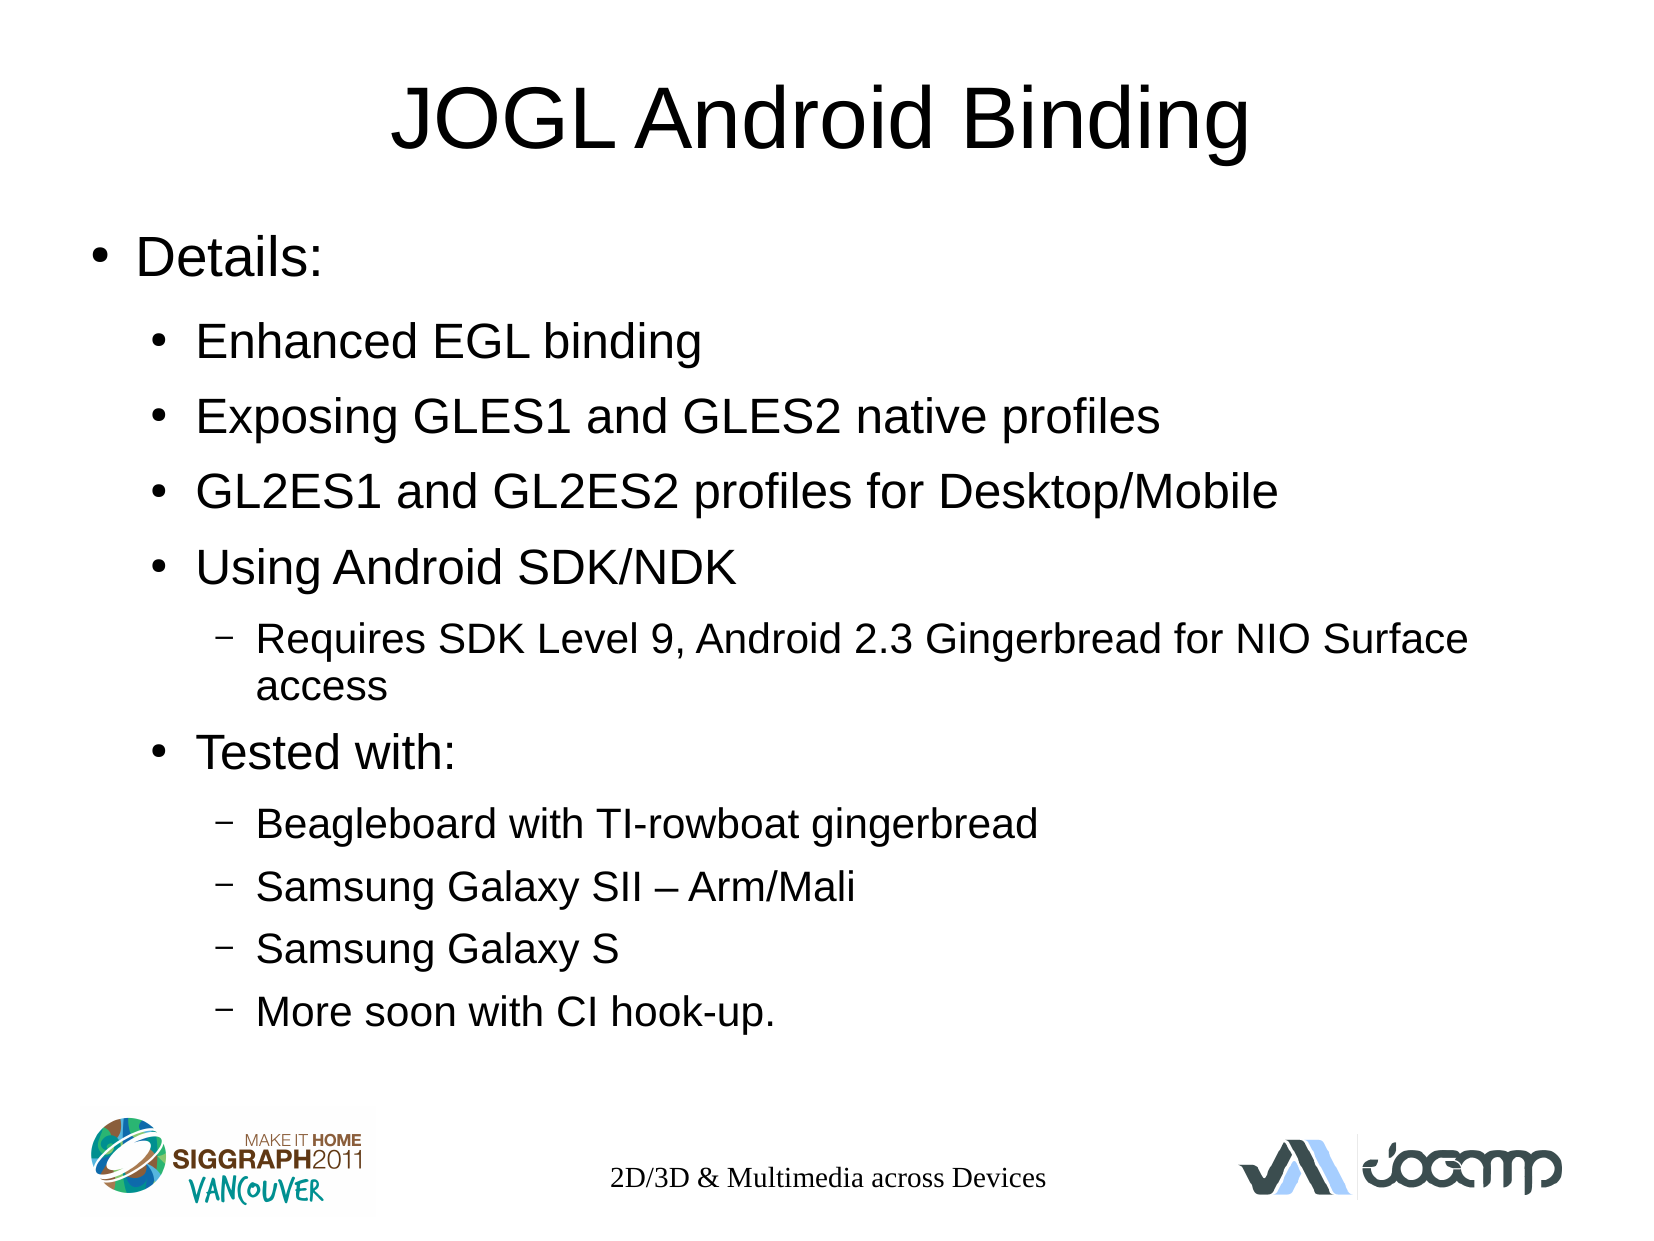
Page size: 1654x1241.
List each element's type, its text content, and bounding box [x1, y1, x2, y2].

picture [80, 1106, 376, 1217]
list Details: Enhanced EGL binding Exposing GLES1 and GLES2 native profiles GL2ES1 and GL2ES2 profiles for Desktop/Mobile Using Android SDK/NDK Requires SDK Level 9, Android 2.3 Gingerbread for NIO Surface access Tested with: Beagleboard with TI-rowboat gingerbread Samsung Galaxy SII – Arm/Mali Samsung Galaxy S More soon with CI hook-up. [75, 225, 1571, 1044]
title JOGL Android Binding [68, 56, 1576, 181]
picture [1237, 1134, 1562, 1200]
